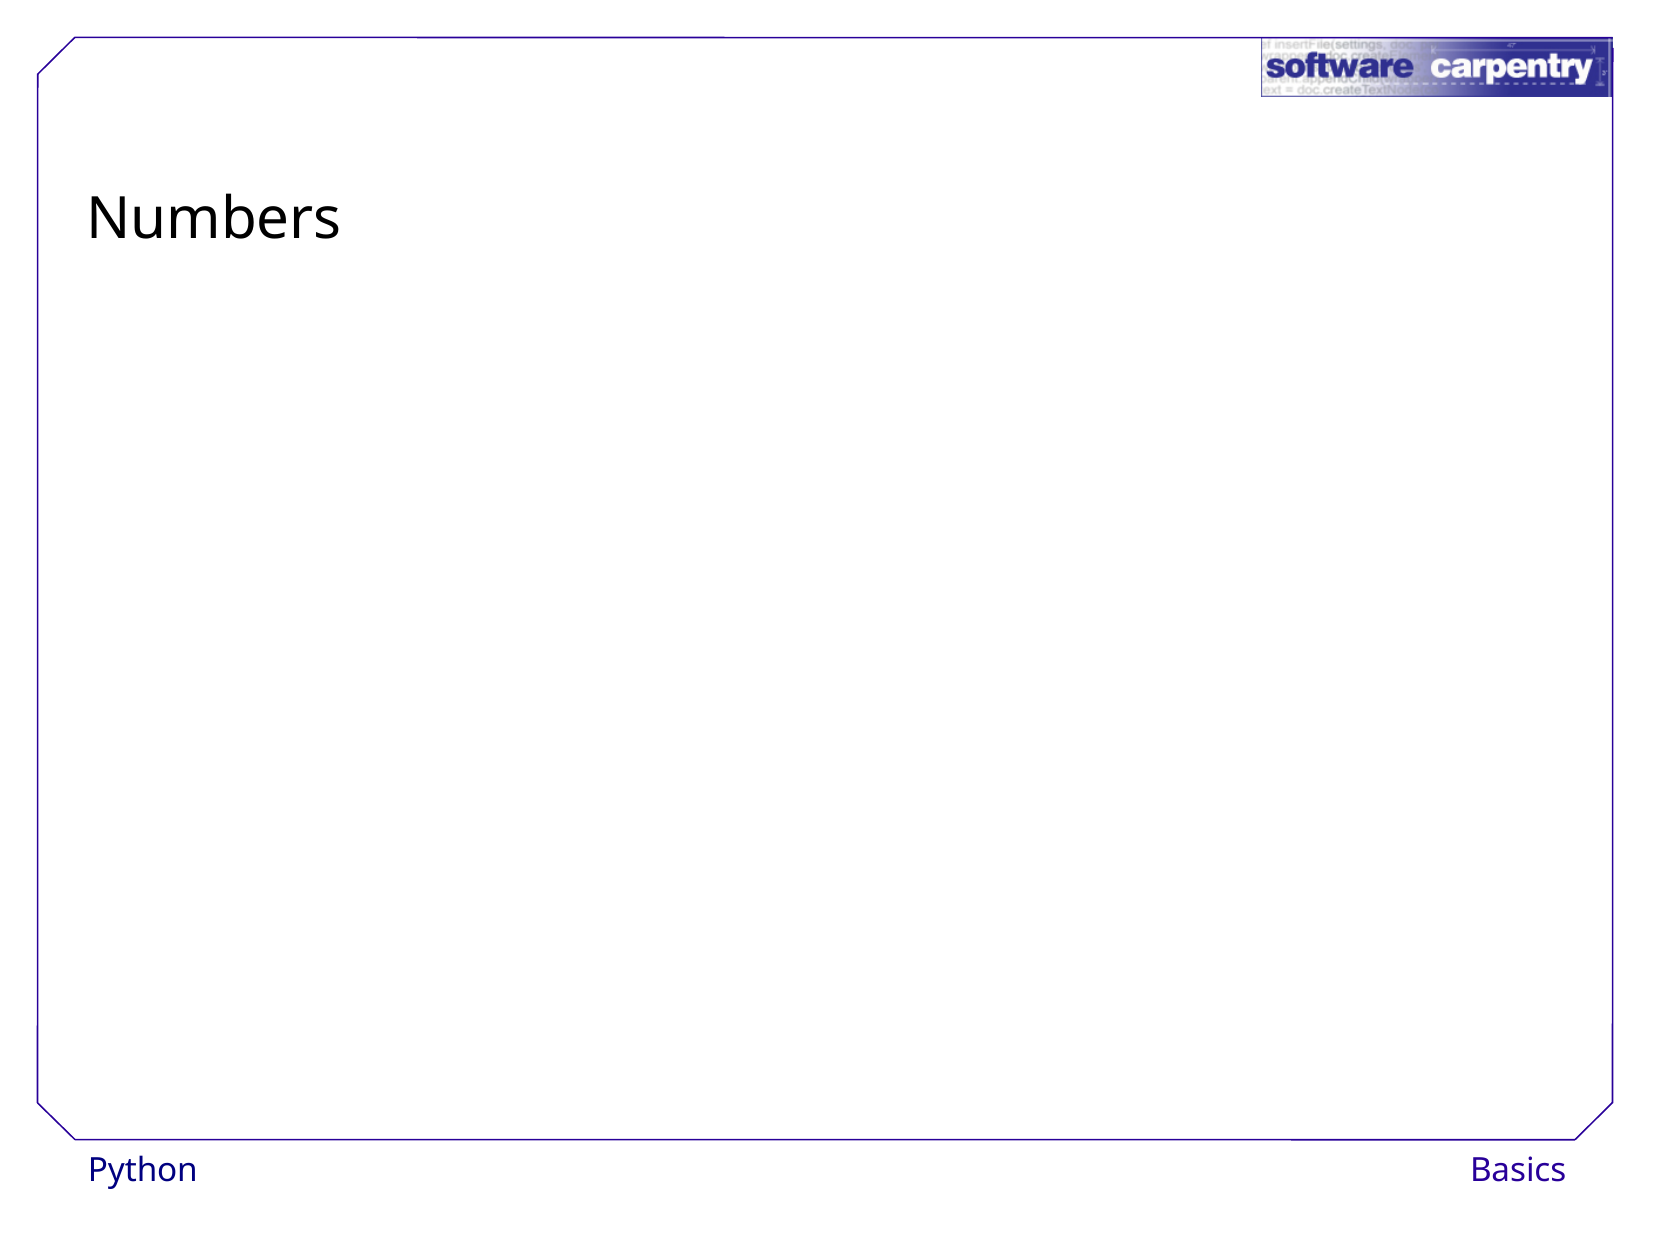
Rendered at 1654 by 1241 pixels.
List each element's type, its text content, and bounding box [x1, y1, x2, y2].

picture [1261, 39, 1613, 97]
text_box Numbers [71, 138, 507, 259]
